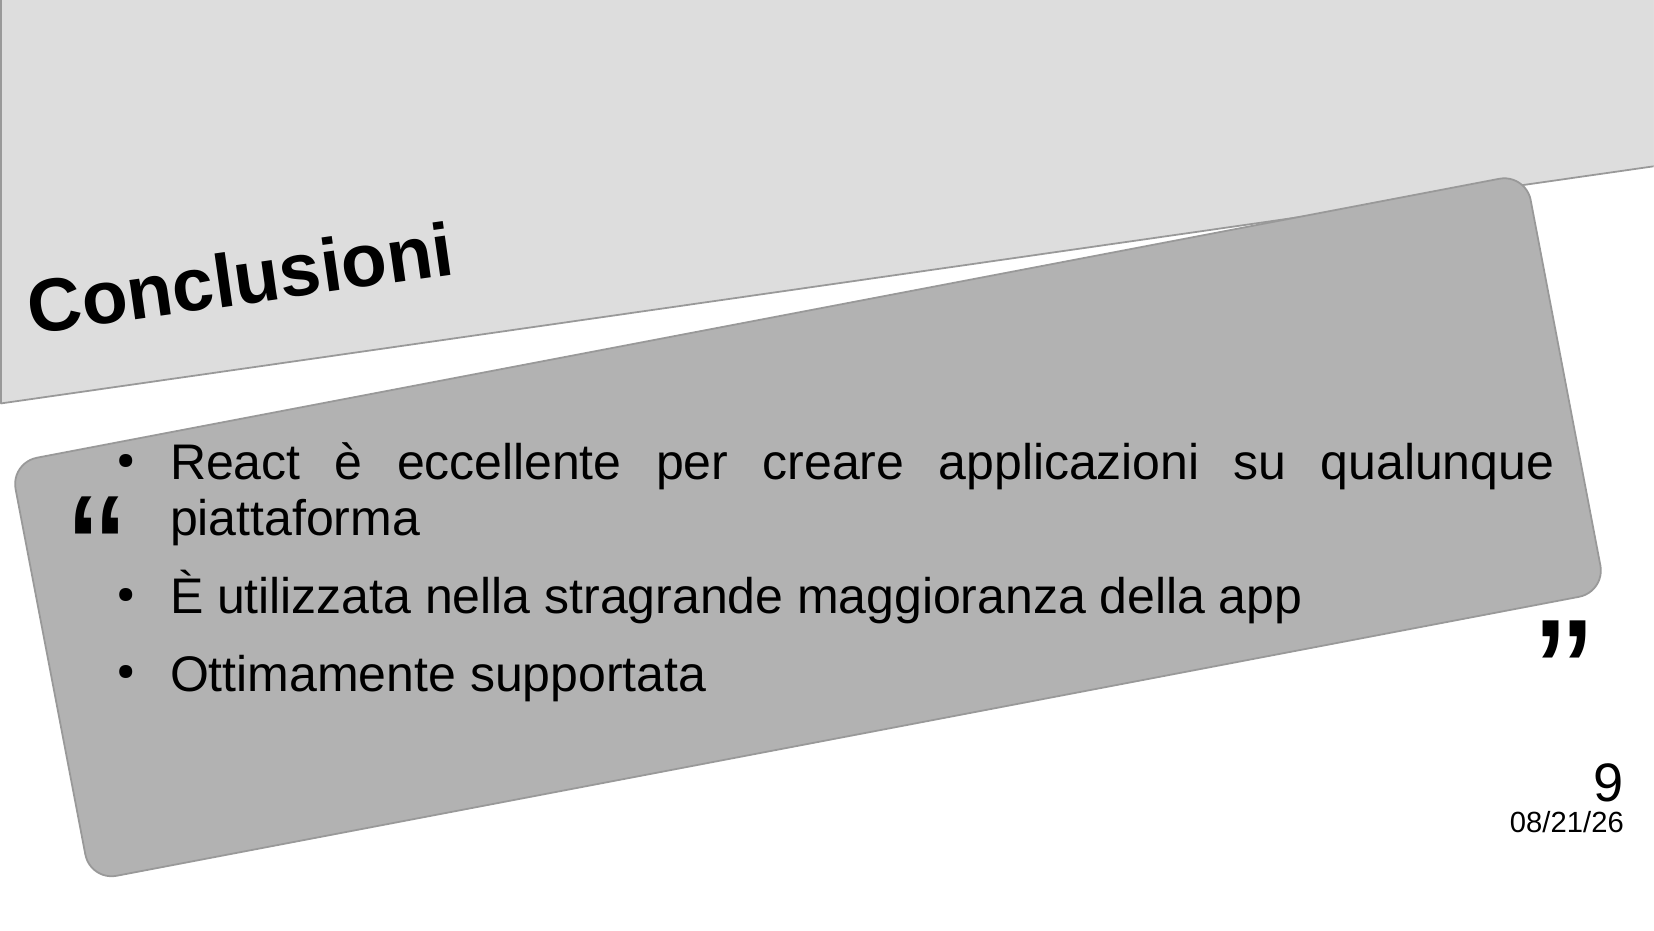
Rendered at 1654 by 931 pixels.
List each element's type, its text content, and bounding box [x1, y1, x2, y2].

list React è eccellente per creare applicazioni su qualunque piattaforma È utilizzata nella stragrande maggioranza della app Ottimamente supportata [99, 434, 1555, 789]
title Conclusioni [16, 21, 1501, 387]
